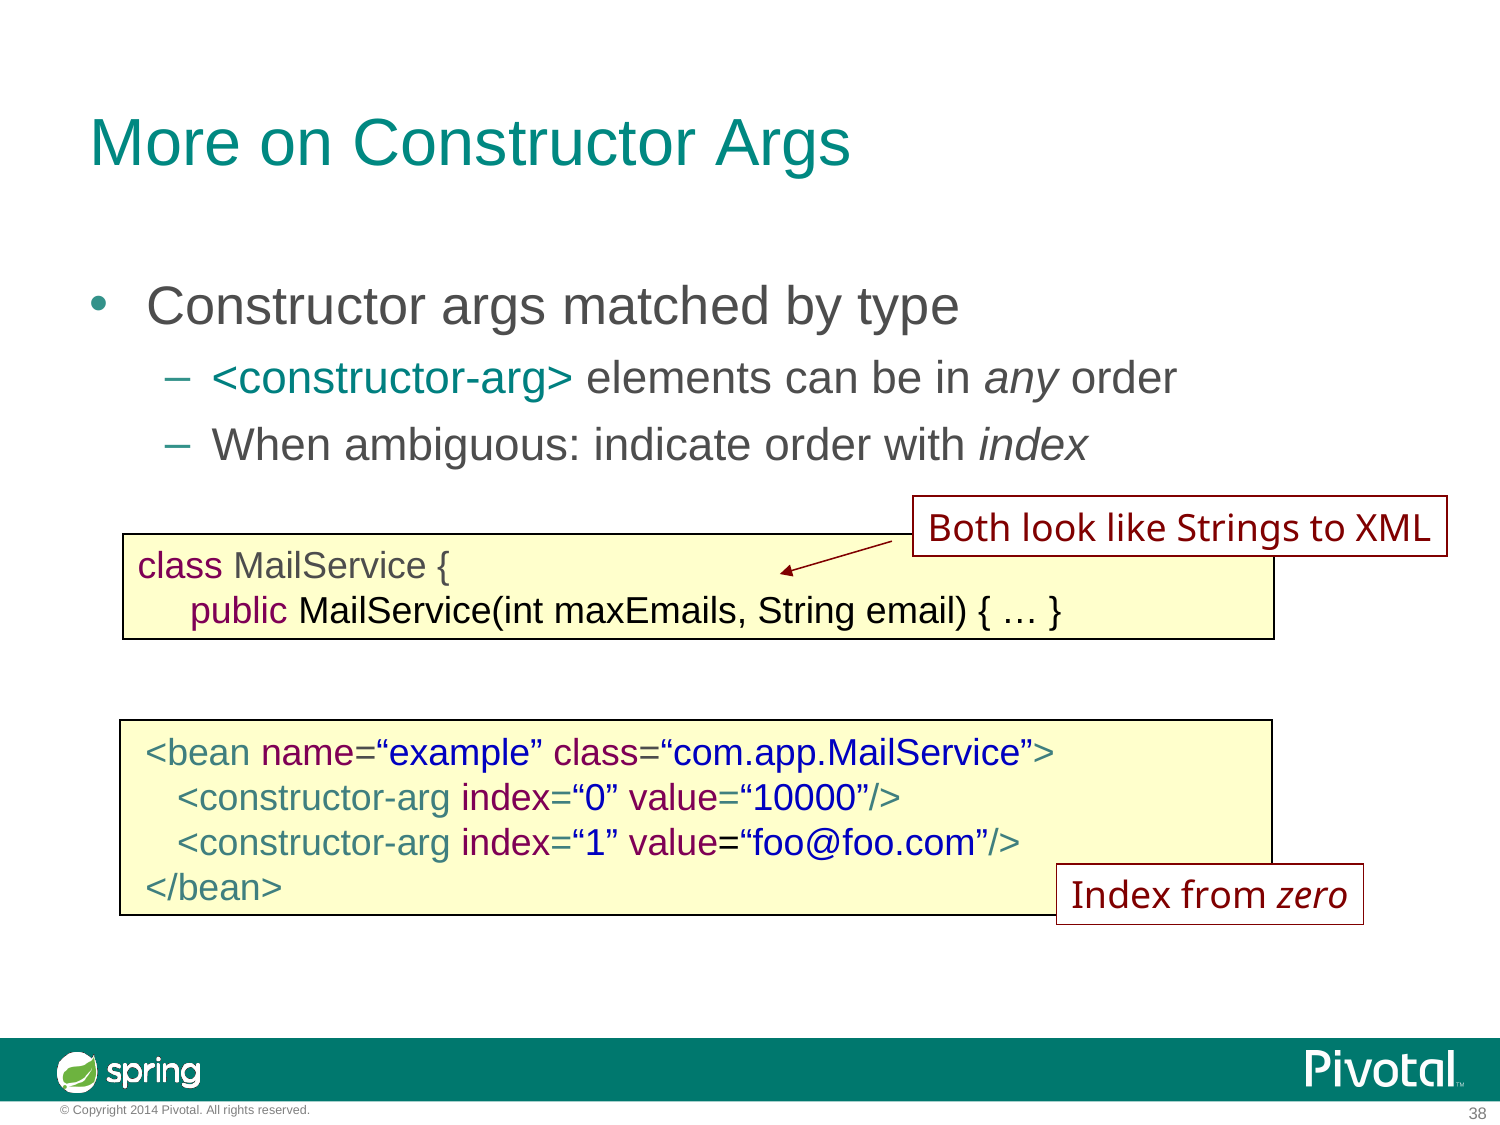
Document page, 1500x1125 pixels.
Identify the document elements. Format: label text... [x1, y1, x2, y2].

text_box Index from zero [1056, 863, 1364, 925]
title More on Constructor Args [75, 45, 1426, 233]
text_box <bean name=“example” class=“com.app.MailService”> <constructor-arg index=“0” value=“10000”/> <constructor-arg index=“1” value=“foo@foo.com”/> </bean> [120, 719, 1273, 916]
text_box class MailService { public MailService(int maxEmails, String email) { … } [123, 533, 1274, 640]
picture [1306, 1050, 1464, 1087]
list Constructor args matched by type <constructor-arg> elements can be in any order When ambiguous: indicate order with index [75, 262, 1426, 1005]
text_box Both look like Strings to XML [912, 495, 1447, 557]
picture [32, 1041, 210, 1103]
